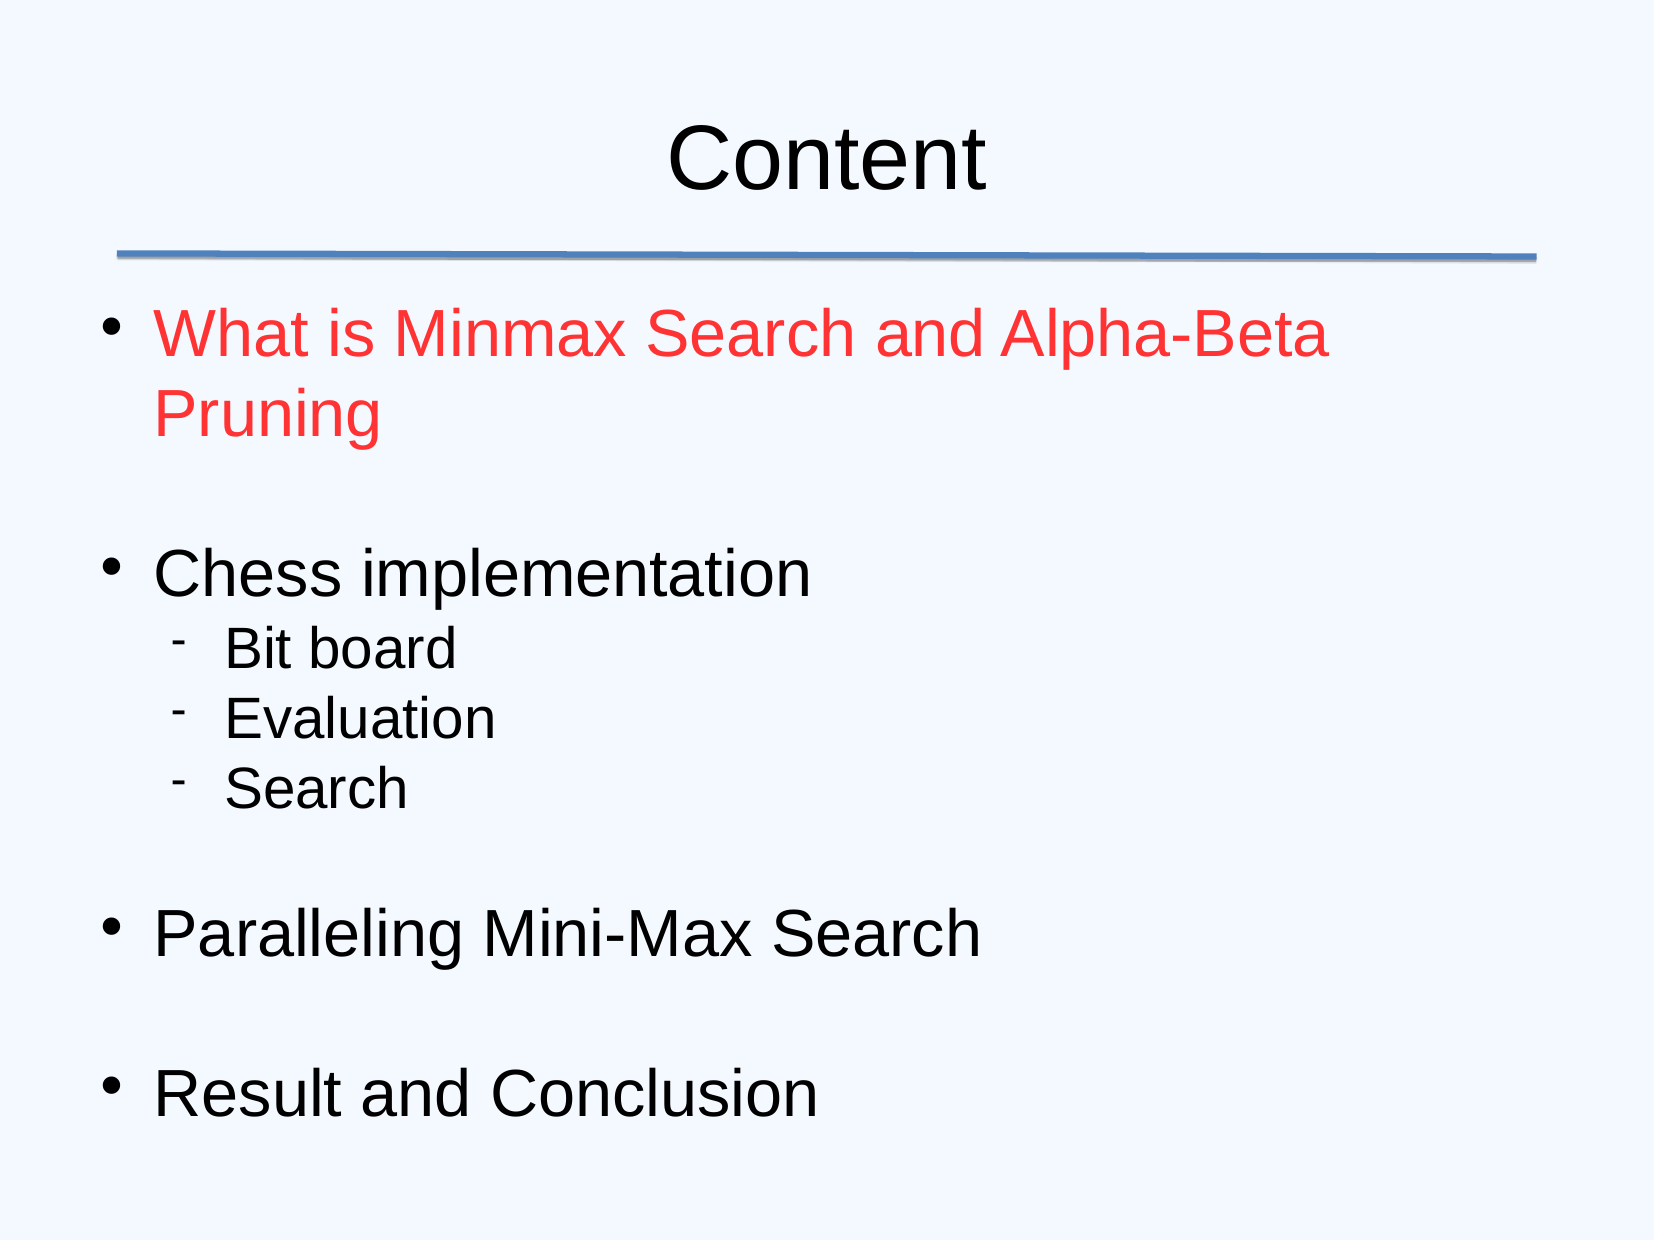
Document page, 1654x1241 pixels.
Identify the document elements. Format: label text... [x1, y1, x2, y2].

text_box Content [82, 49, 1571, 257]
text_box What is Minmax Search and Alpha-Beta Pruning Chess implementation Bit board Evaluation Search Paralleling Mini-Max Search Result and Conclusion [82, 290, 1571, 1010]
